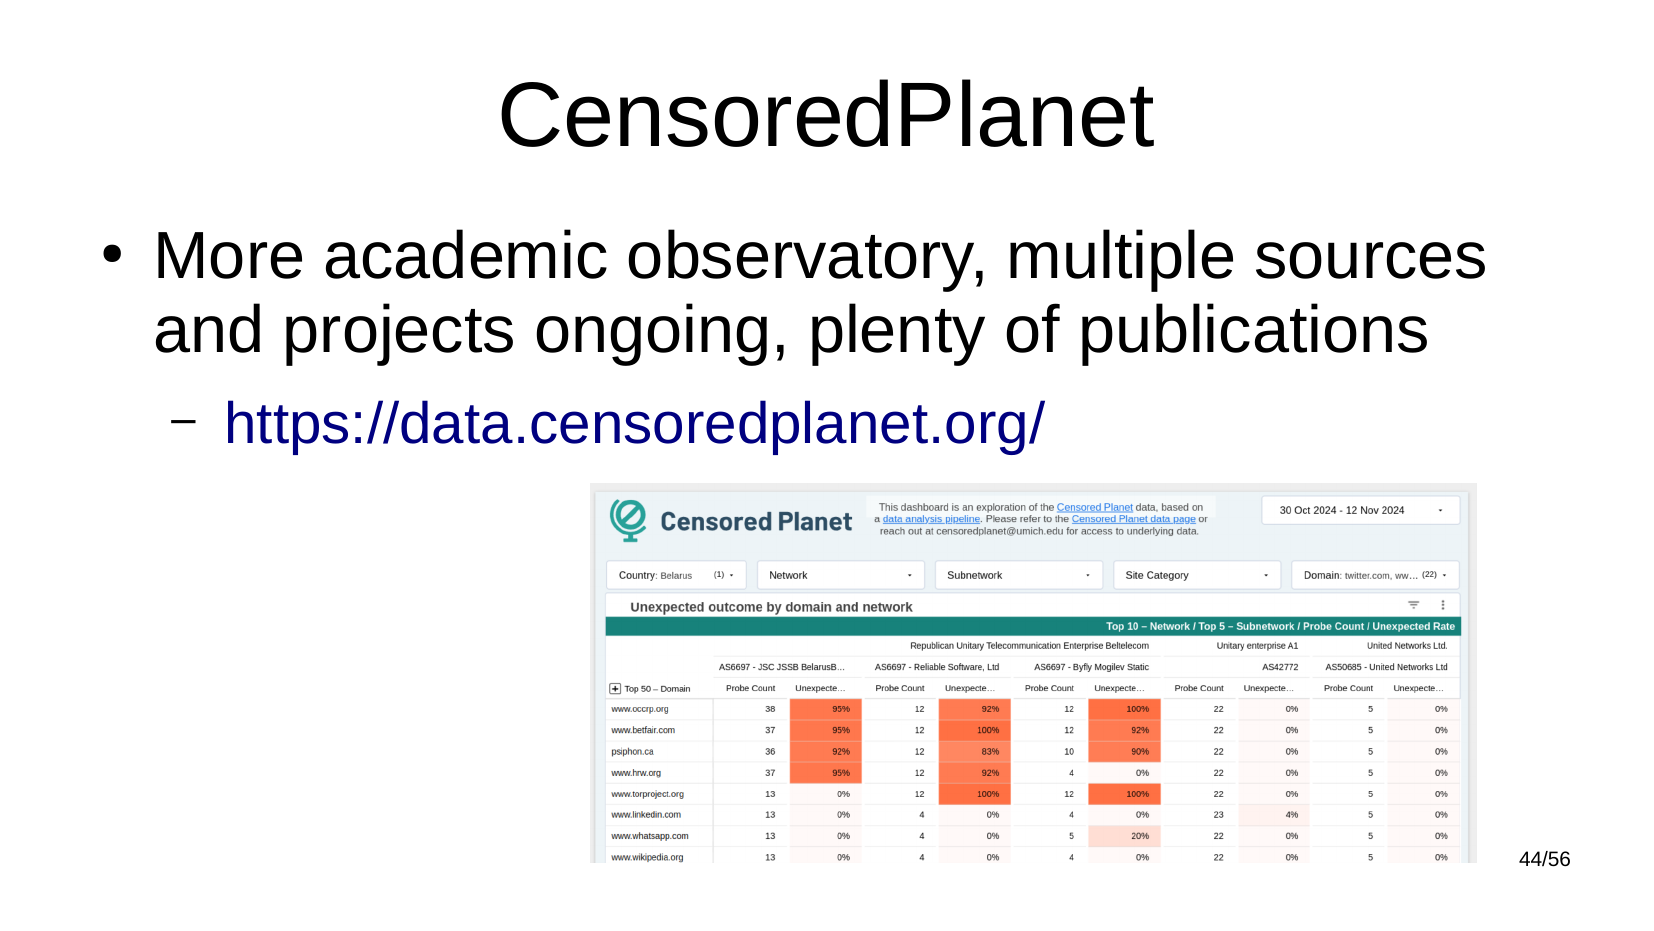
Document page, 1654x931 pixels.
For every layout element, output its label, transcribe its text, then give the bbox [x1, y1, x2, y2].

picture [590, 483, 1477, 863]
title CensoredPlanet [82, 37, 1571, 193]
list More academic observatory, multiple sources and projects ongoing, plenty of publications https://data.censoredplanet.org/ [82, 217, 1571, 758]
